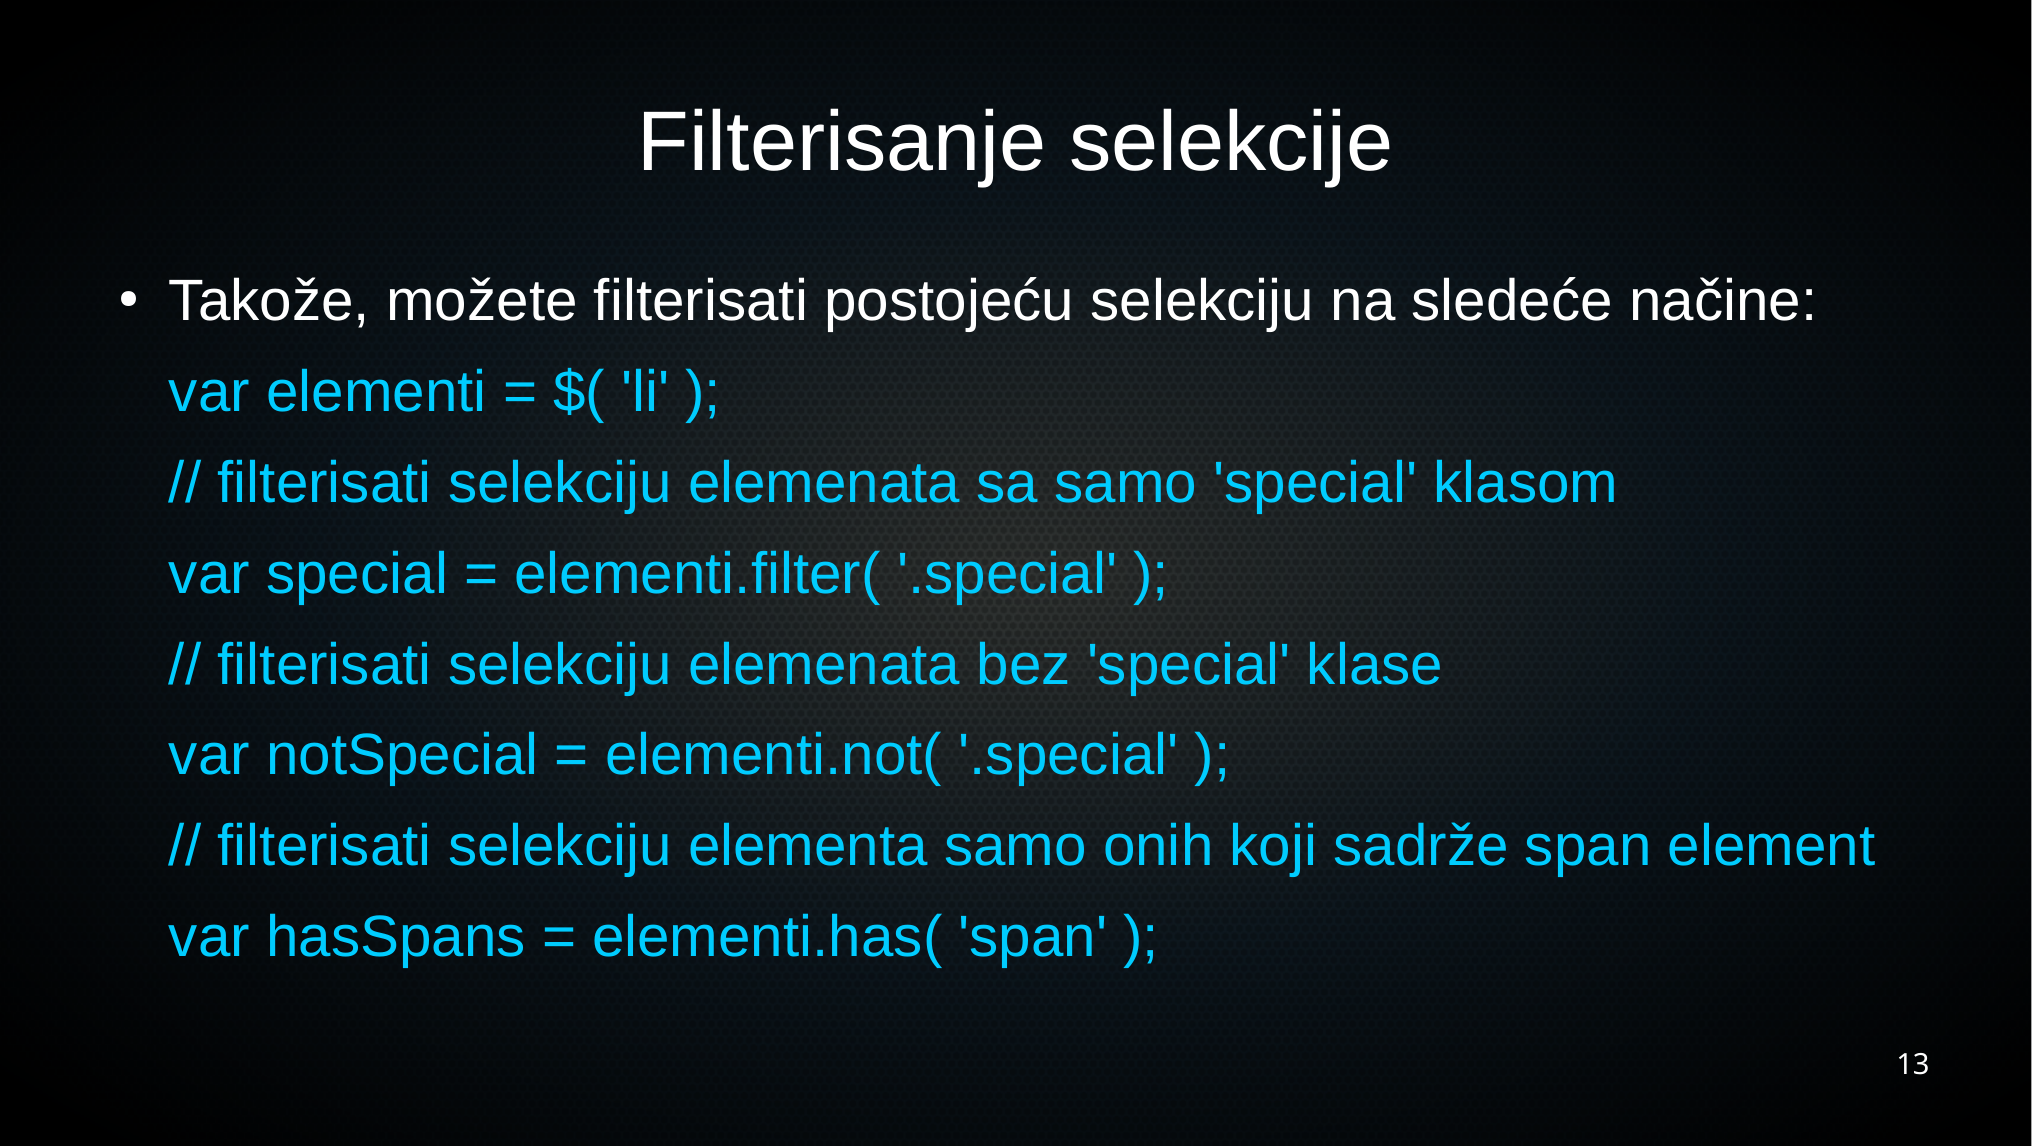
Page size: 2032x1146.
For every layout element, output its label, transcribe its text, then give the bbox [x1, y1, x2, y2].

list Takože, možete filterisati postojeću selekciju na sledeće načine: var elementi = $( 'li' ); // filterisati selekciju elemenata sa samo 'special' klasom var special = elementi.filter( '.special' ); // filterisati selekciju elemenata bez 'special' klase var notSpecial = elementi.not( '.special' ); // filterisati selekciju elementa samo onih koji sadrže span element var hasSpans = elementi.has( 'span' ); [101, 268, 1890, 1004]
picture [0, 0, 2032, 1146]
title Filterisanje selekcije [101, 45, 1930, 237]
